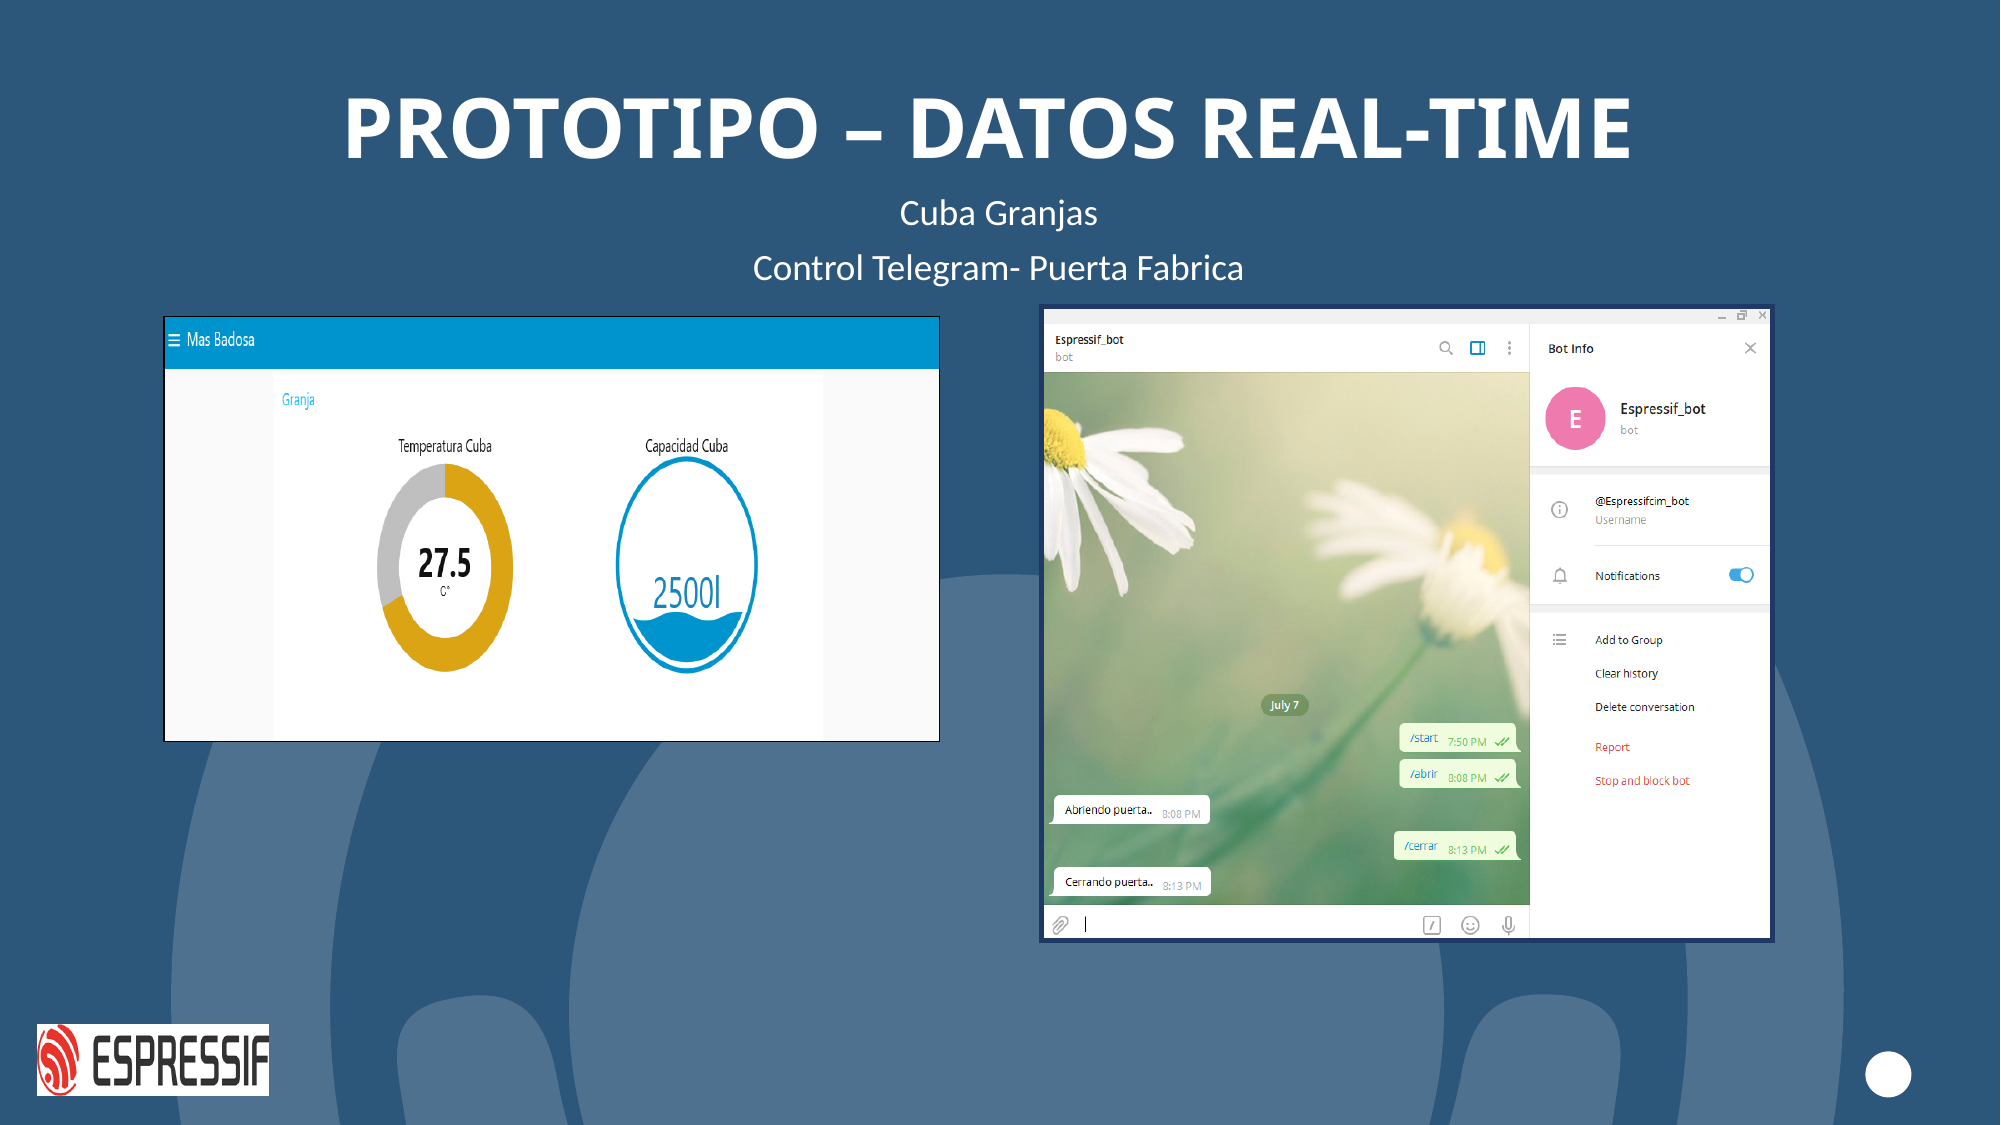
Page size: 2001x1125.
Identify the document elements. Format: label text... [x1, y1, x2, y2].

title Prototipo – datos real-time [136, 29, 1862, 185]
picture [1043, 308, 1771, 939]
list Control Telegram- Puerta Fabrica [952, 213, 1913, 284]
list Cuba Granjas [37, 238, 998, 309]
picture [164, 370, 939, 741]
picture [37, 1024, 269, 1096]
